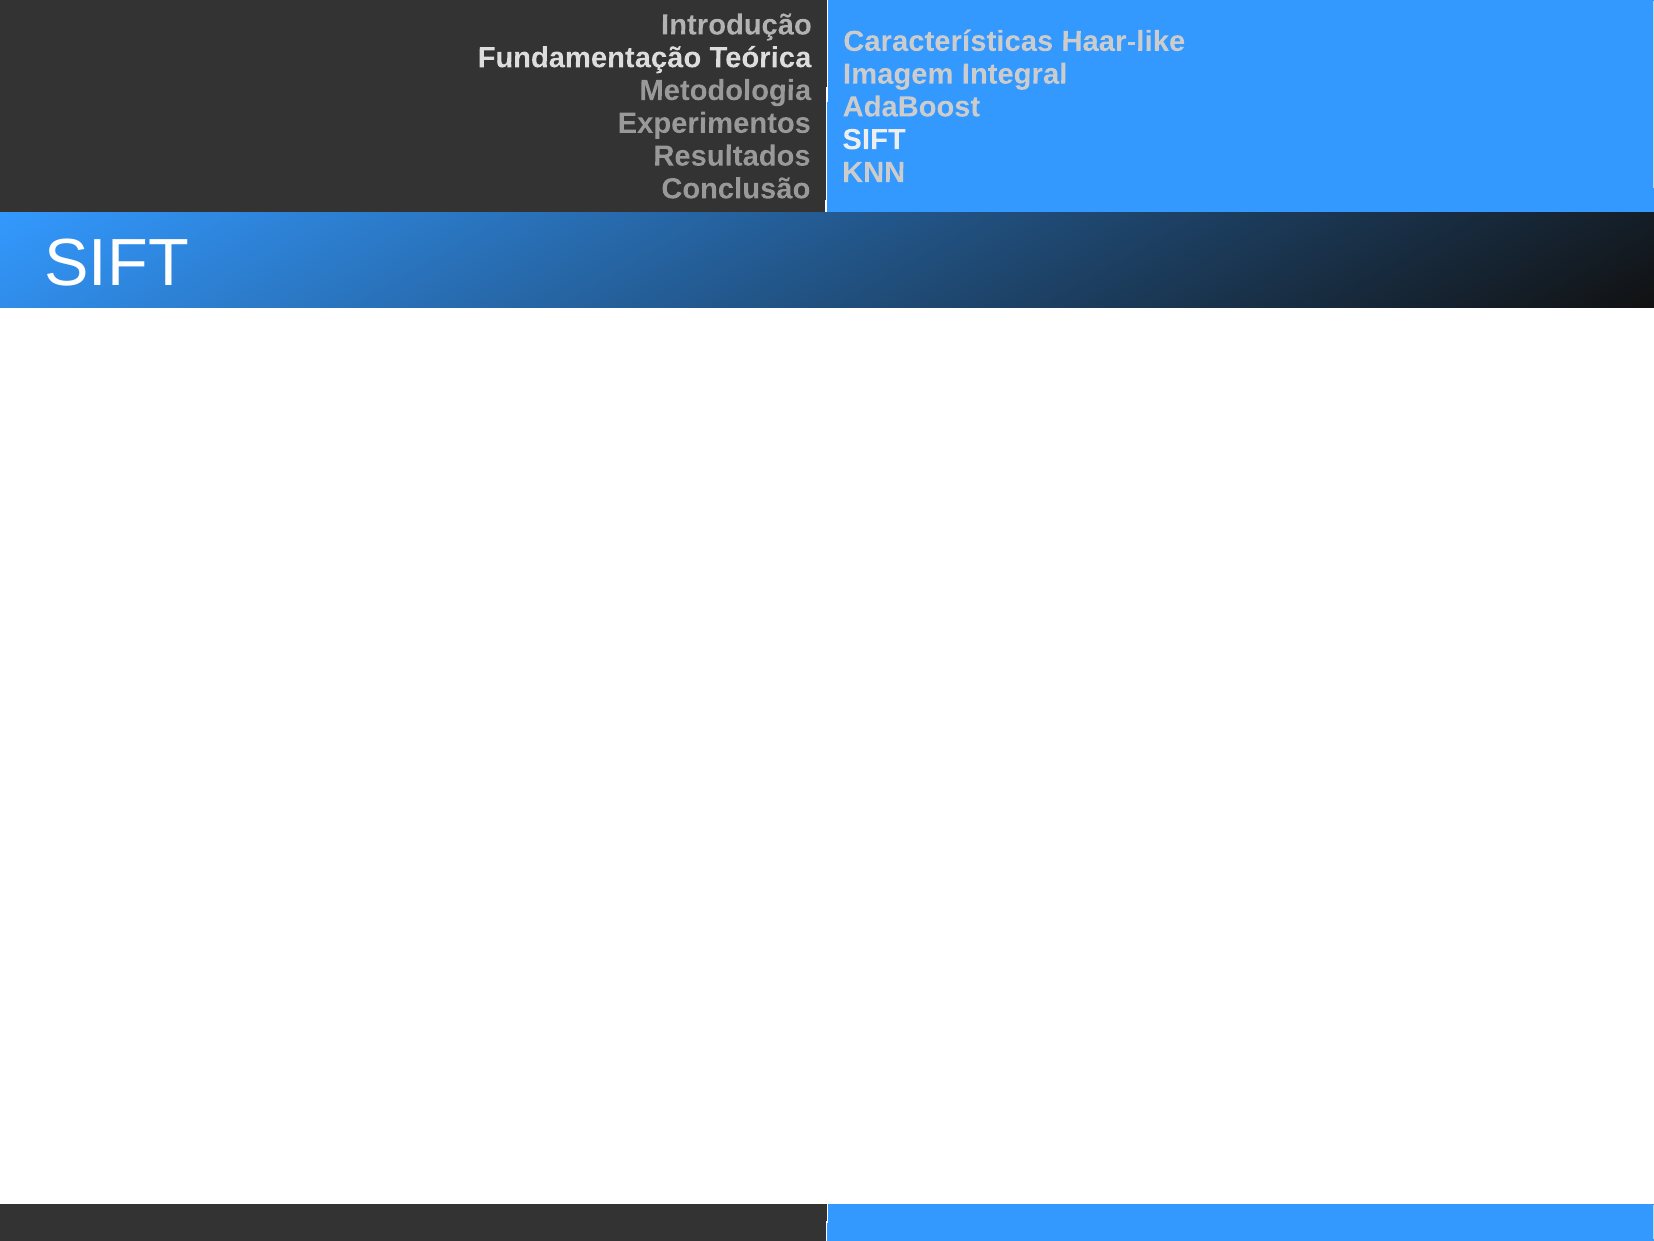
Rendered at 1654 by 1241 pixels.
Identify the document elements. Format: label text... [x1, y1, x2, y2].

text_box Introdução Fundamentação Teórica Metodologia Experimentos Resultados Conclusão [0, 0, 827, 212]
text_box SIFT [0, 212, 1654, 308]
text_box Características Haar-like Imagem Integral AdaBoost SIFT KNN [827, 0, 1654, 212]
text_box [827, 1204, 1654, 1241]
text_box [0, 1204, 827, 1241]
